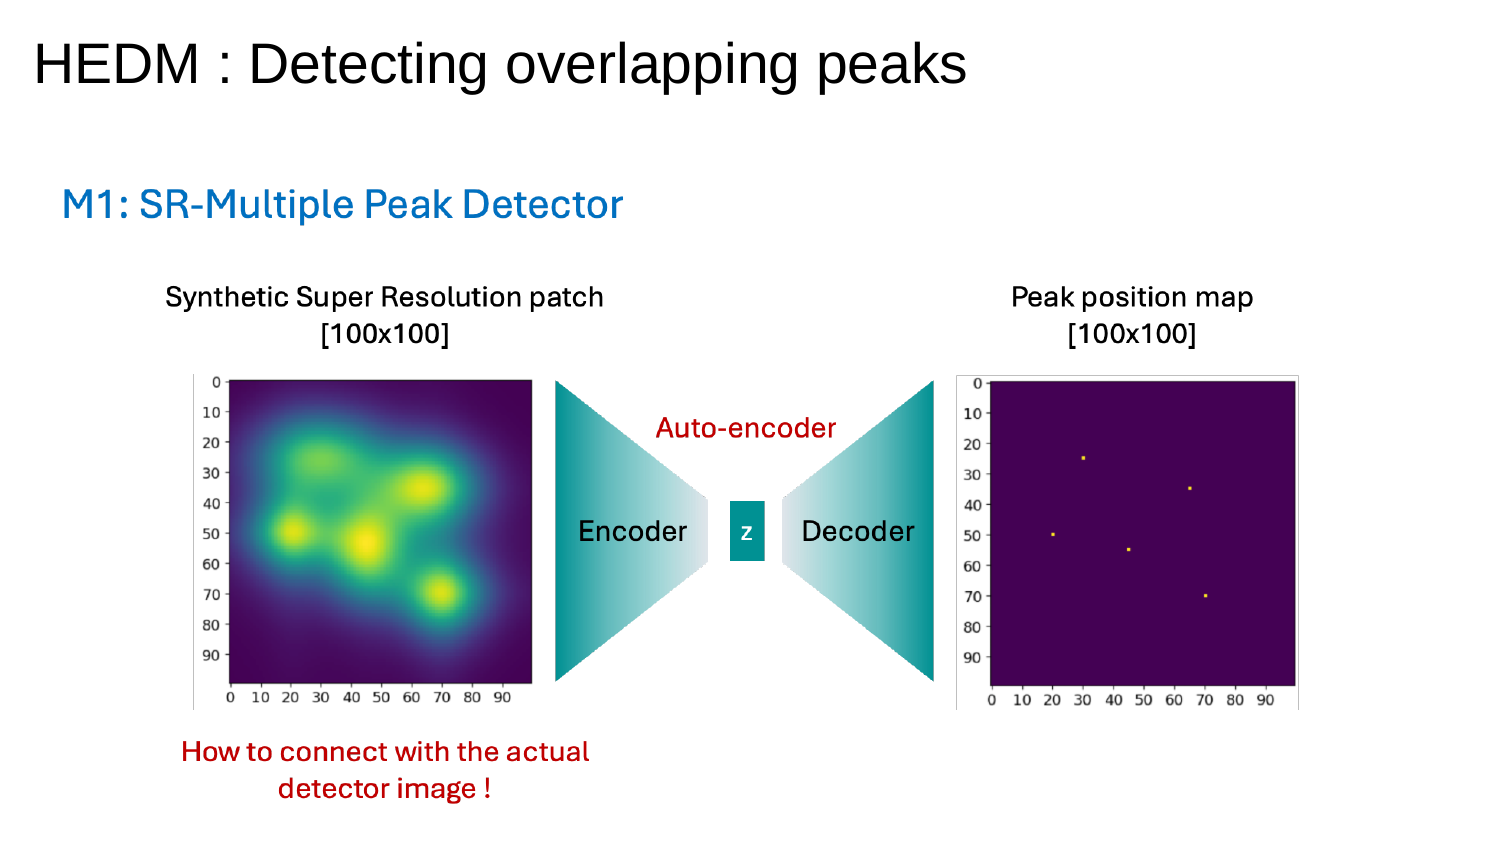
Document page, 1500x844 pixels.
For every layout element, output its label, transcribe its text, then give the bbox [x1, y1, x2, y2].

picture [24, 163, 1299, 826]
title HEDM : Detecting overlapping peaks [18, 17, 1417, 112]
